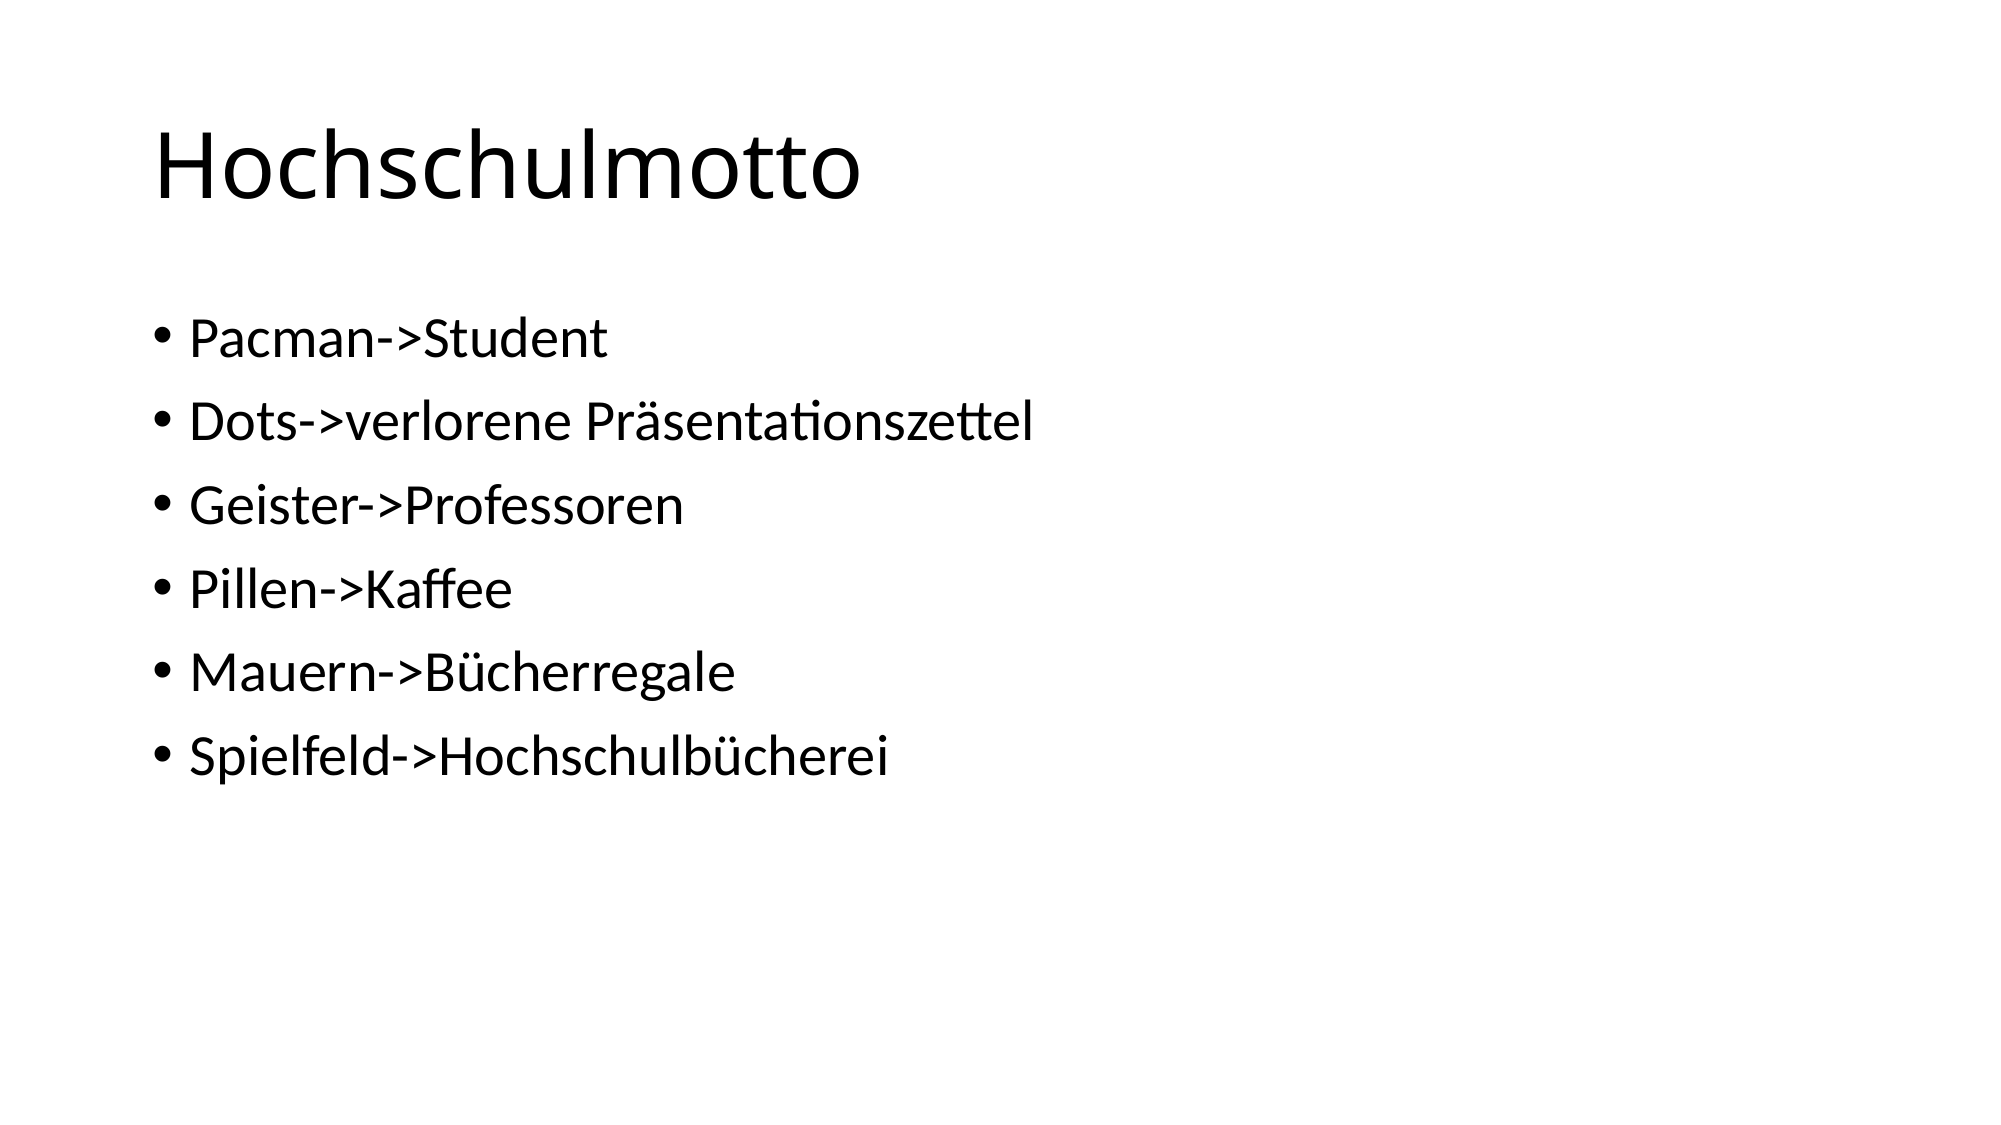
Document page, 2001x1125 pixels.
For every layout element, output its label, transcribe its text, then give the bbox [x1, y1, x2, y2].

list Pacman->Student Dots->verlorene Präsentationszettel Geister->Professoren Pillen->Kaffee Mauern->Bücherregale Spielfeld->Hochschulbücherei [137, 299, 1863, 1014]
title Hochschulmotto [137, 59, 1863, 278]
